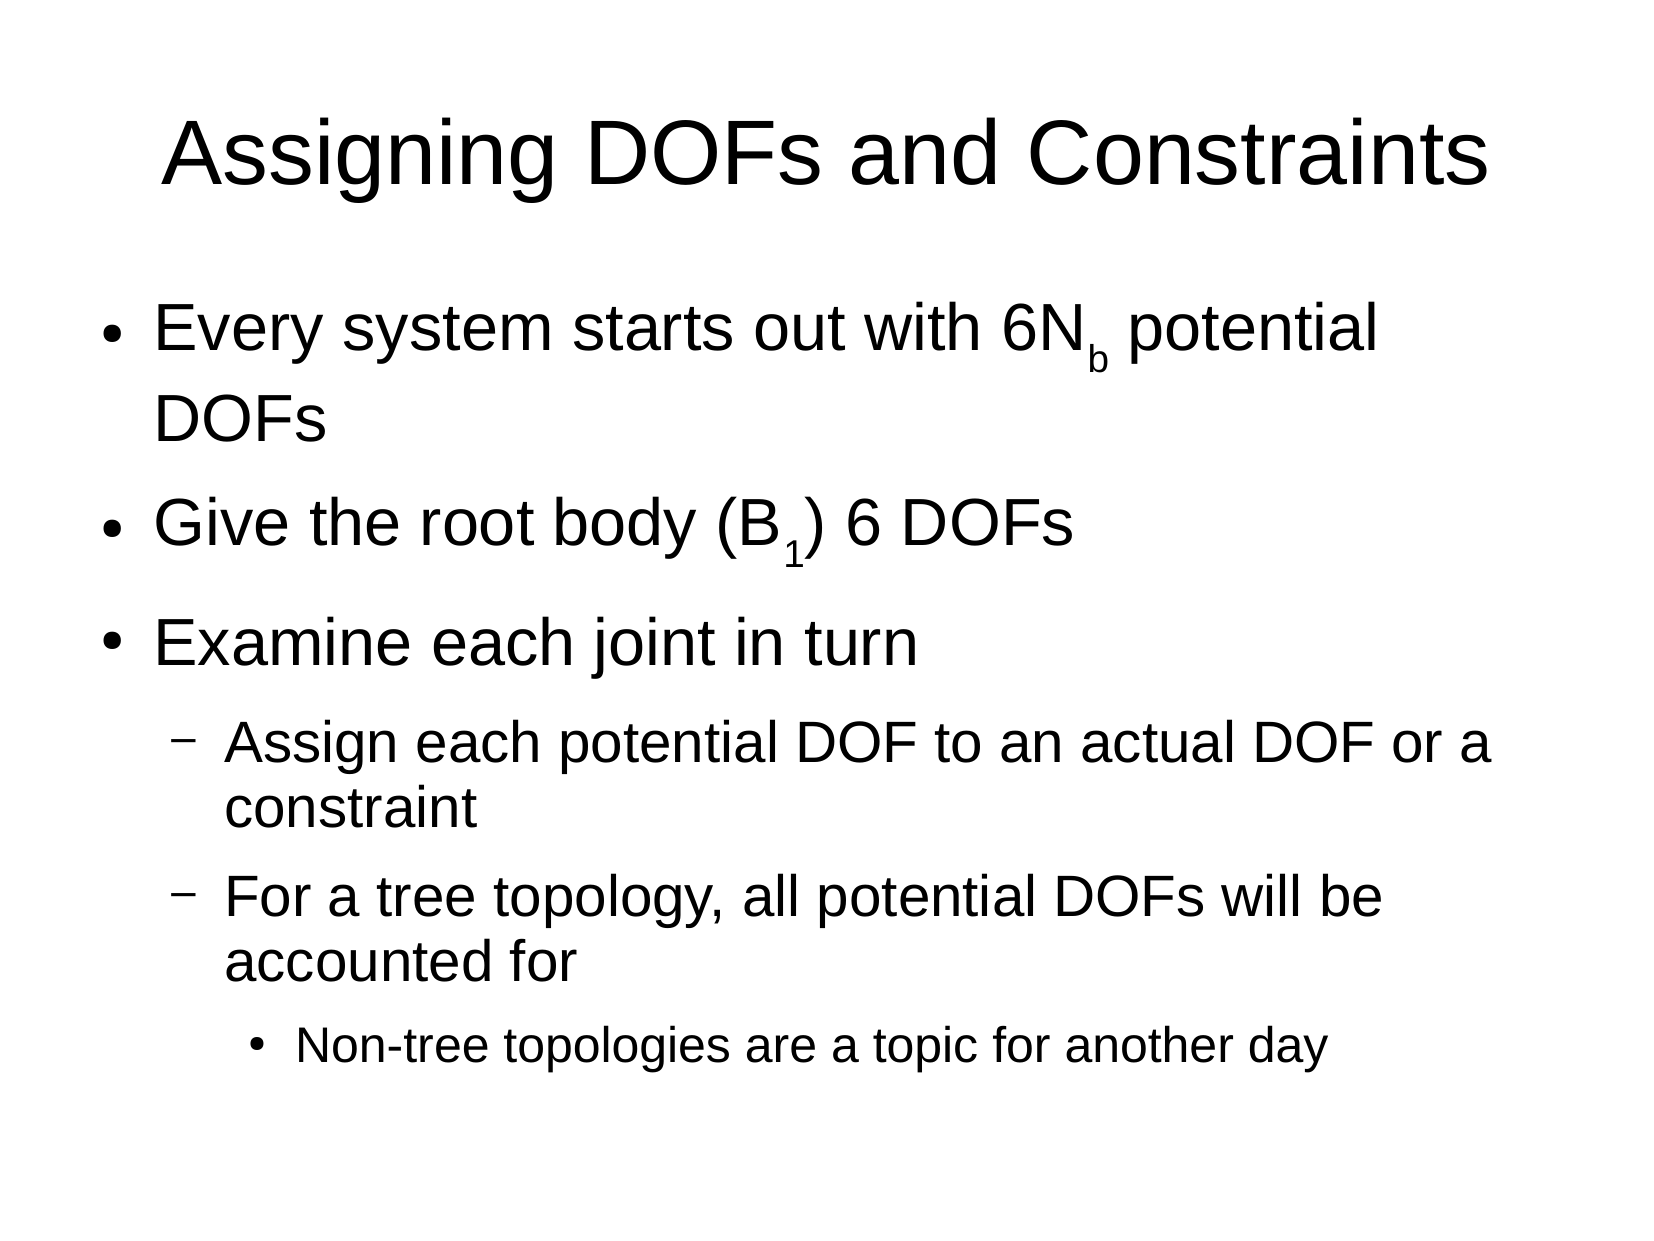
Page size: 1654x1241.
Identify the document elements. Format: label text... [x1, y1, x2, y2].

title Assigning DOFs and Constraints [82, 49, 1571, 257]
list Every system starts out with 6Nb potential DOFs Give the root body (B1) 6 DOFs Examine each joint in turn Assign each potential DOF to an actual DOF or a constraint For a tree topology, all potential DOFs will be accounted for Non-tree topologies are a topic for another day [82, 290, 1571, 1010]
